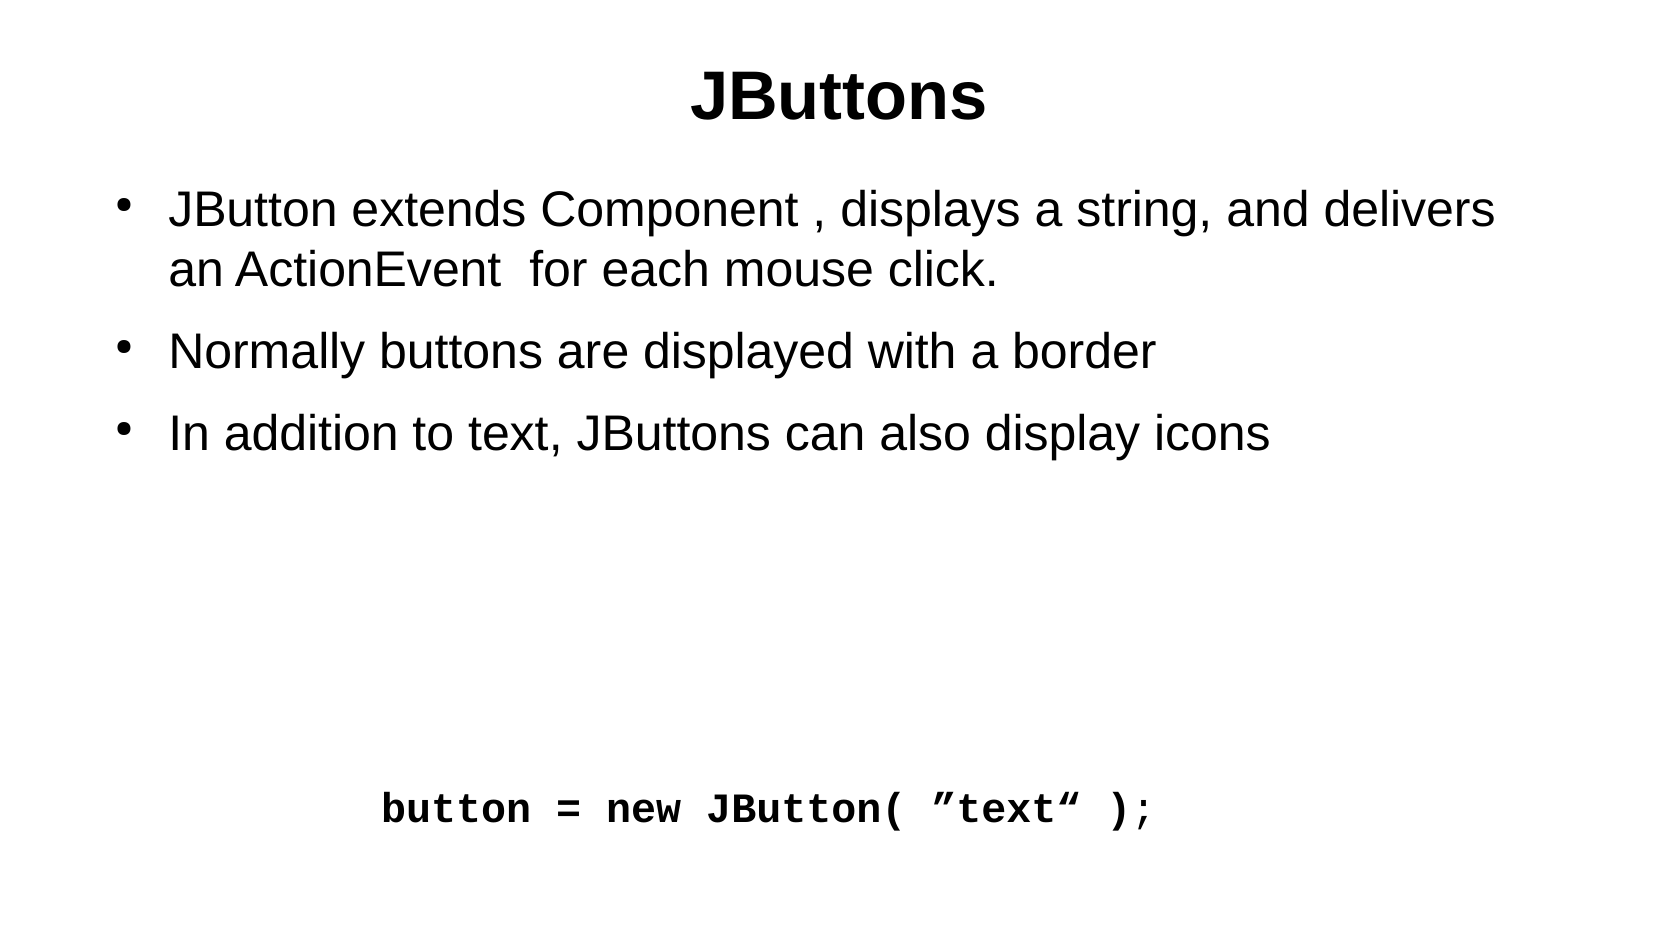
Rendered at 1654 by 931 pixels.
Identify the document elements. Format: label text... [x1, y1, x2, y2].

title JButtons [82, 37, 1571, 147]
list JButton extends Component , displays a string, and delivers an ActionEvent for each mouse click. Normally buttons are displayed with a border In addition to text, JButtons can also display icons [82, 168, 1538, 889]
text_box button = new JButton( ”text“ ); [366, 772, 1171, 839]
